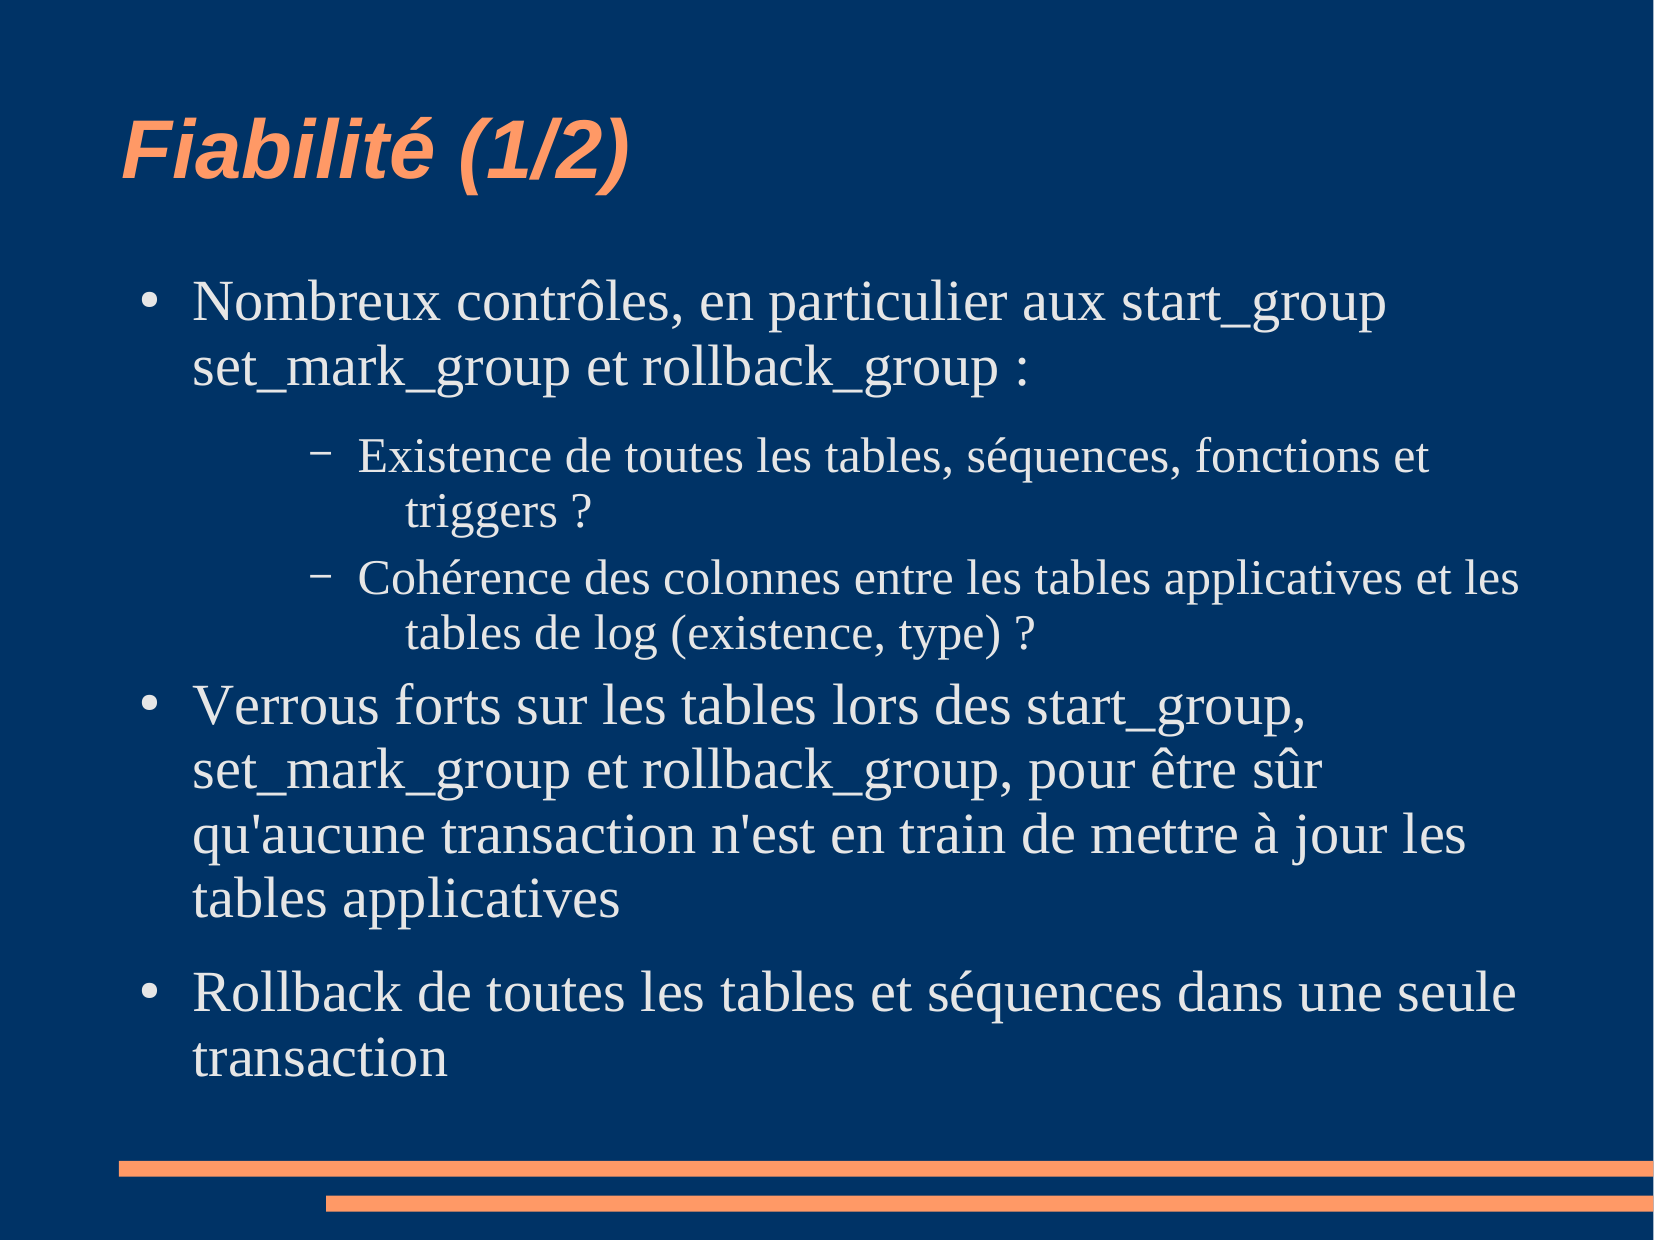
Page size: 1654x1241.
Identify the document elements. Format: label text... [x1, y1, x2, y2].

list Nombreux contrôles, en particulier aux start_group set_mark_group et rollback_group : Existence de toutes les tables, séquences, fonctions et triggers ? Cohérence des colonnes entre les tables applicatives et les tables de log (existence, type) ? Verrous forts sur les tables lors des start_group, set_mark_group et rollback_group, pour être sûr qu'aucune transaction n'est en train de mettre à jour les tables applicatives Rollback de toutes les tables et séquences dans une seule transaction [121, 268, 1565, 1101]
title Fiabilité (1/2) [121, 46, 1534, 254]
